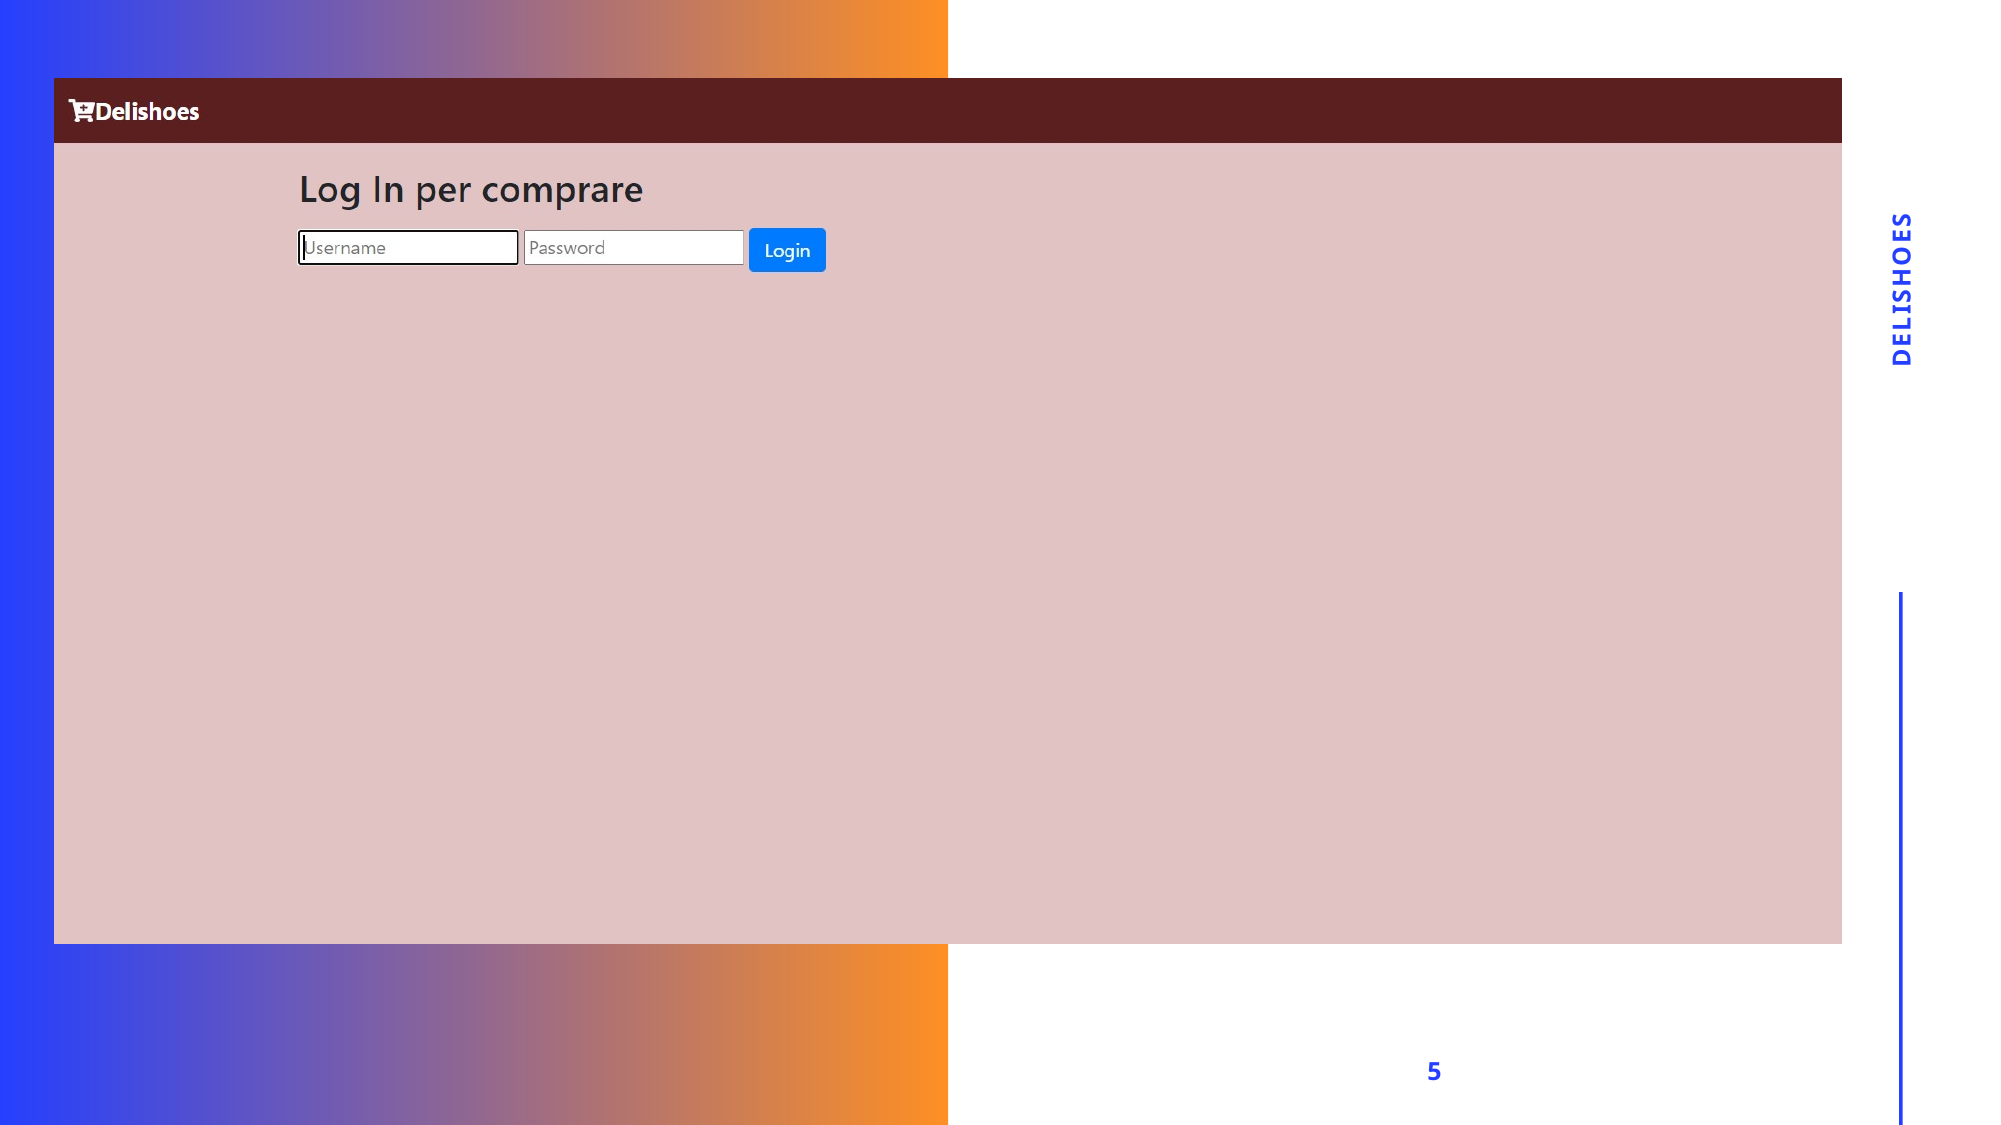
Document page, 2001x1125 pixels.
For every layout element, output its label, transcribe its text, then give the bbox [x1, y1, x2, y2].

picture [54, 78, 1842, 944]
text_box ‹N› [1412, 1042, 1863, 1103]
text_box Delishoes [1870, 0, 1931, 582]
